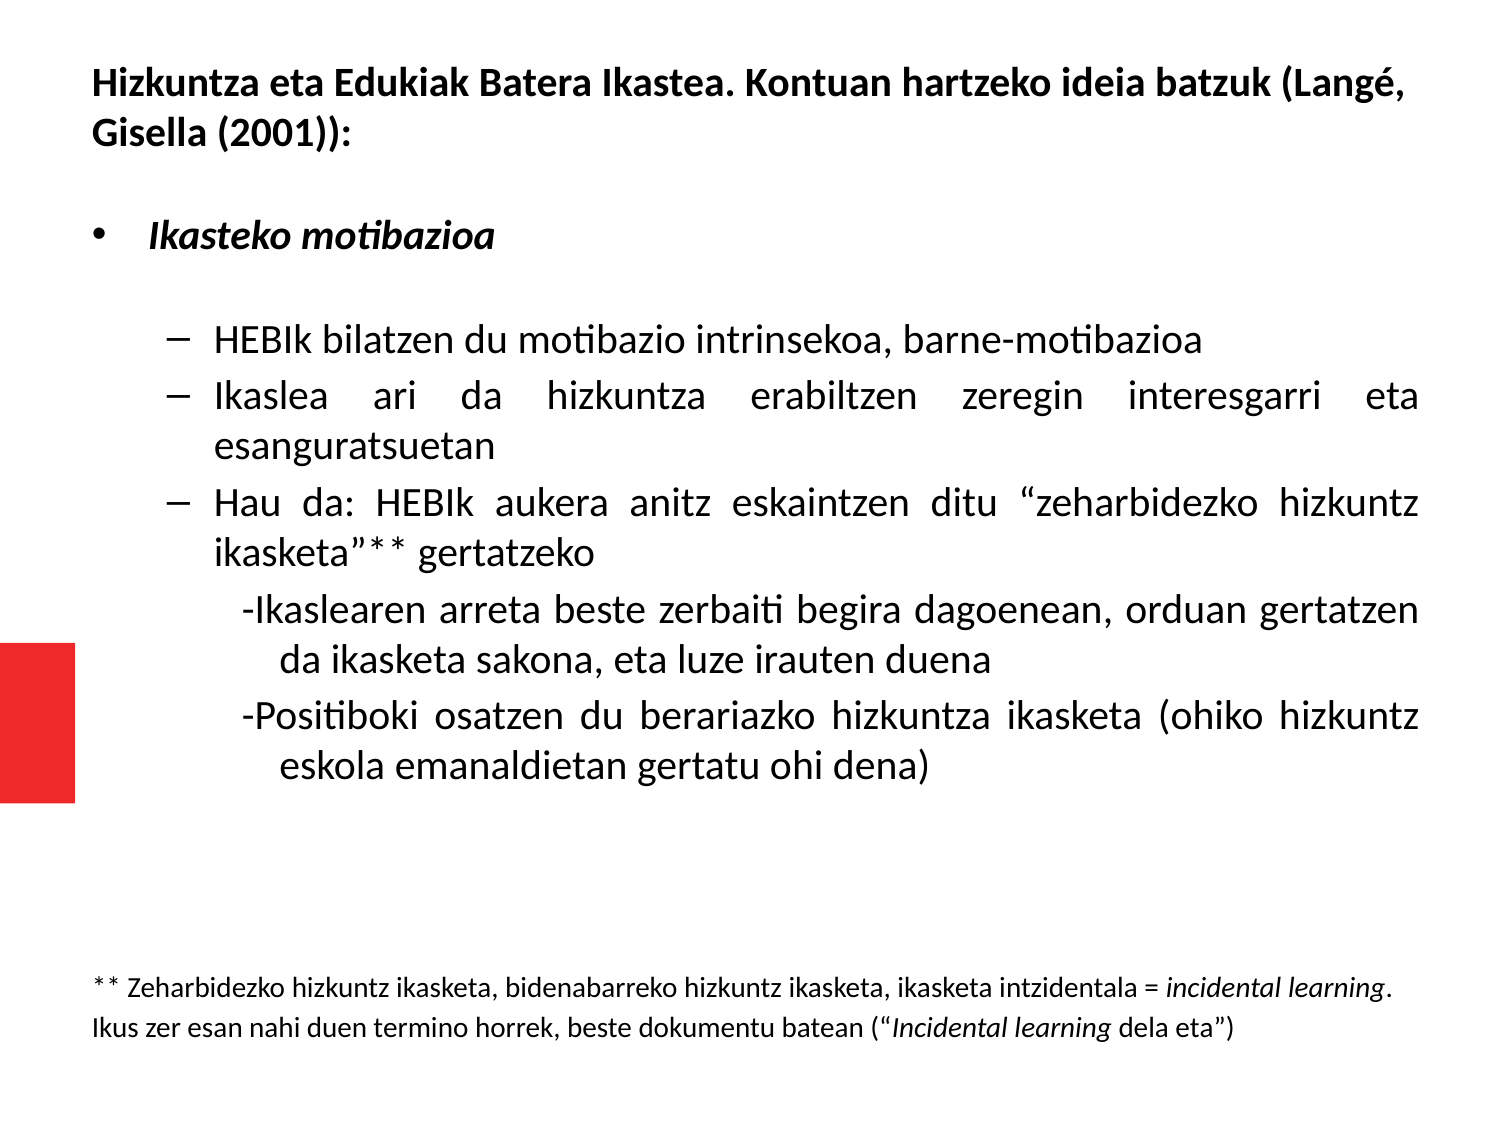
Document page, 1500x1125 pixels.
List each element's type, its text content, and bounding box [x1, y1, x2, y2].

list Hizkuntza eta Edukiak Batera Ikastea. Kontuan hartzeko ideia batzuk (Langé, Gisella (2001)): Ikasteko motibazioa HEBIk bilatzen du motibazio intrinsekoa, barne-motibazioa Ikaslea ari da hizkuntza erabiltzen zeregin interesgarri eta esanguratsuetan Hau da: HEBIk aukera anitz eskaintzen ditu “zeharbidezko hizkuntz ikasketa”** gertatzeko -Ikaslearen arreta beste zerbaiti begira dagoenean, orduan gertatzen da ikasketa sakona, eta luze irauten duena -Positiboki osatzen du berariazko hizkuntza ikasketa (ohiko hizkuntz eskola emanaldietan gertatu ohi dena) ** Zeharbidezko hizkuntz ikasketa, bidenabarreko hizkuntz ikasketa, ikasketa intzidentala = incidental learning. Ikus zer esan nahi duen termino horrek, beste dokumentu batean (“Incidental learning dela eta”) [76, 47, 1436, 1071]
